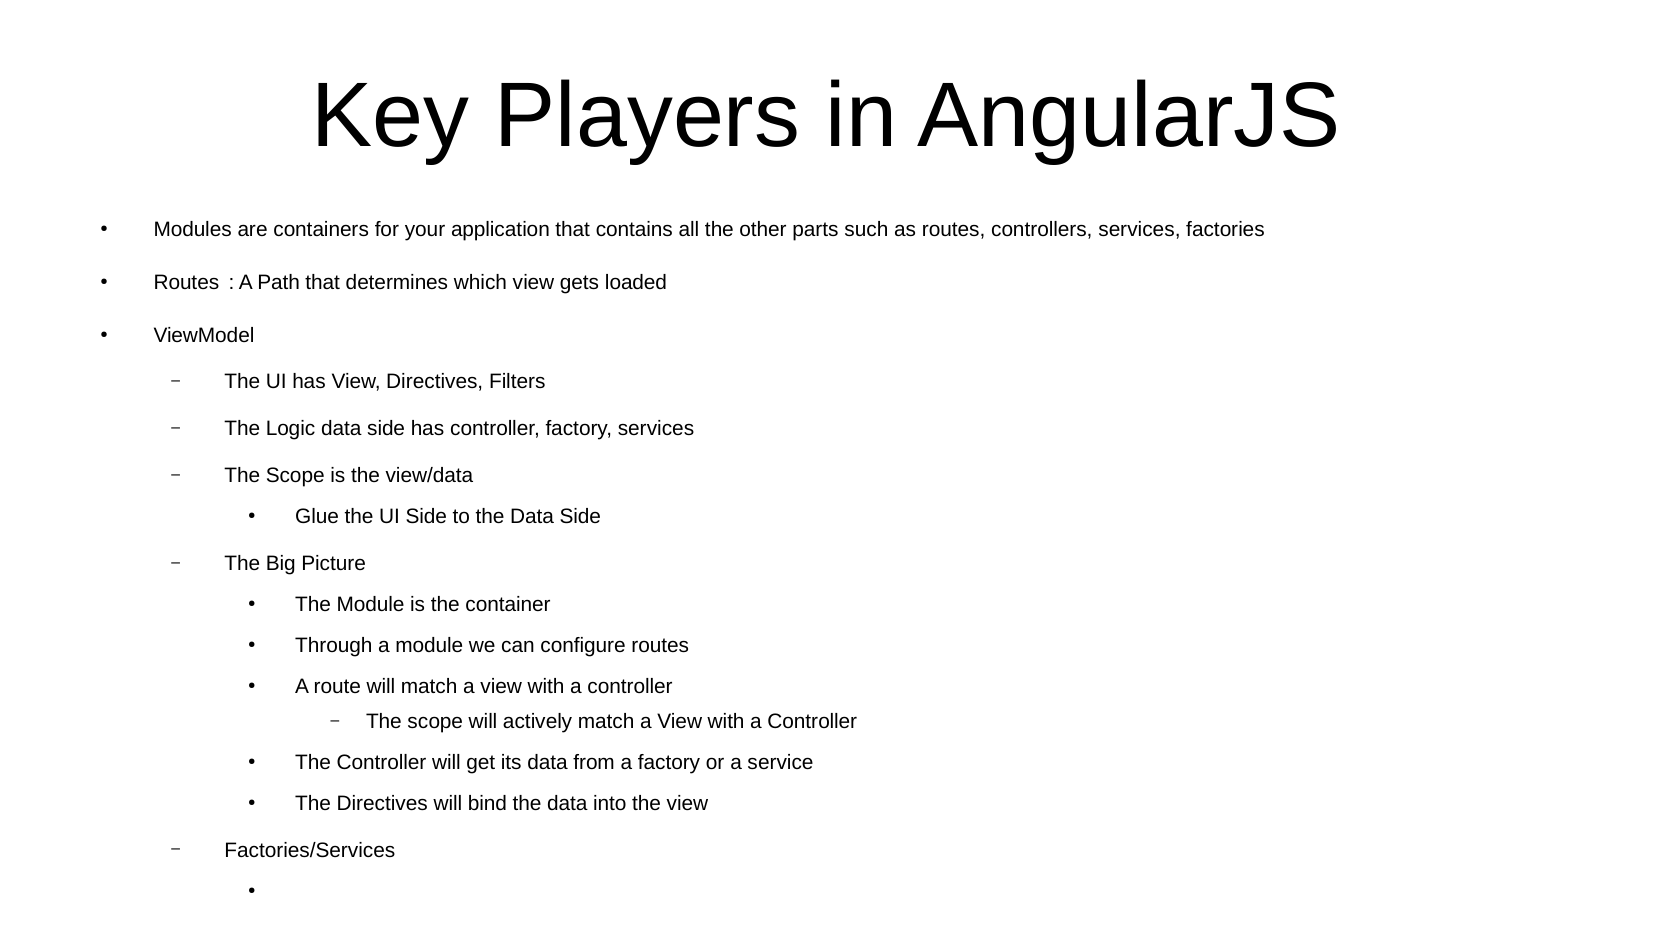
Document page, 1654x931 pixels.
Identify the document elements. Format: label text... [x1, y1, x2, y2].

title Key Players in AngularJS [82, 37, 1571, 193]
list Modules are containers for your application that contains all the other parts such as routes, controllers, services, factories Routes : A Path that determines which view gets loaded ViewModel The UI has View, Directives, Filters The Logic data side has controller, factory, services The Scope is the view/data Glue the UI Side to the Data Side The Big Picture The Module is the container Through a module we can configure routes A route will match a view with a controller The scope will actively match a View with a Controller The Controller will get its data from a factory or a service The Directives will bind the data into the view Factories/Services [82, 217, 1576, 916]
